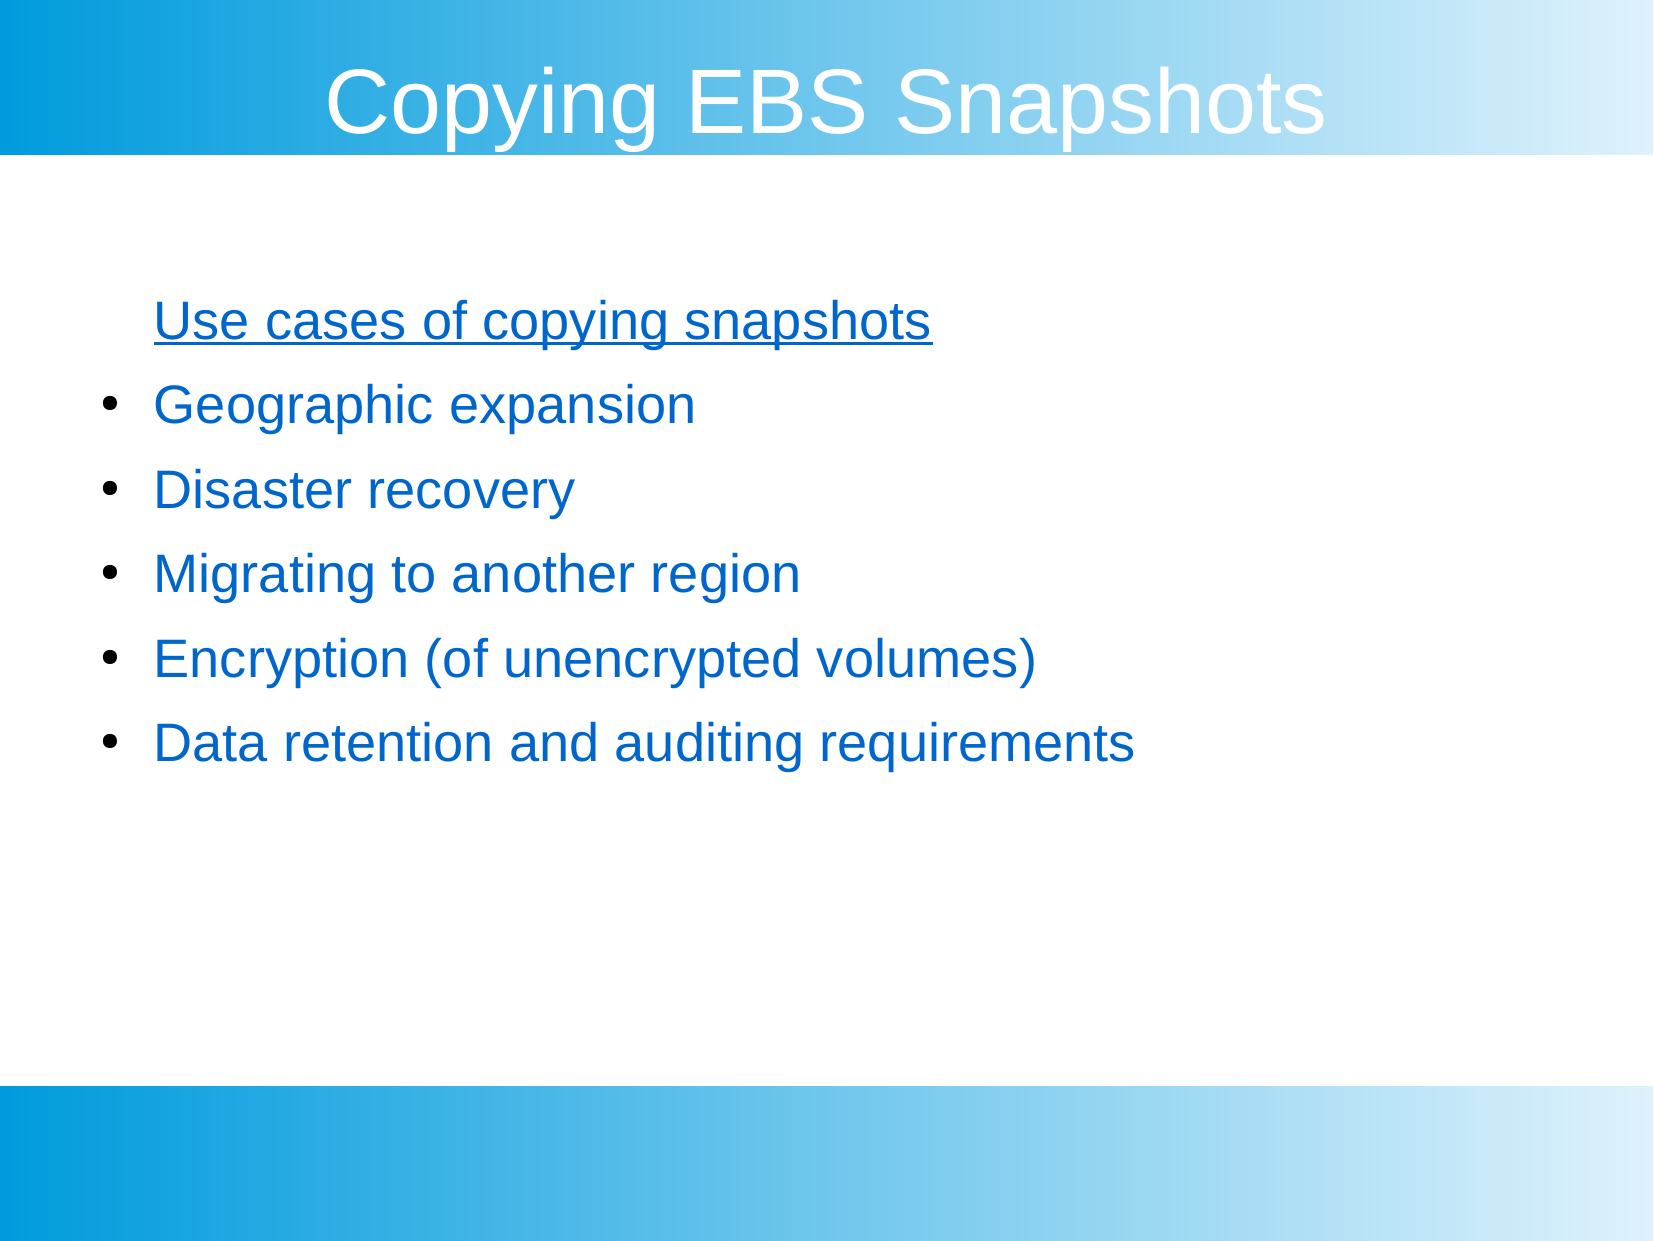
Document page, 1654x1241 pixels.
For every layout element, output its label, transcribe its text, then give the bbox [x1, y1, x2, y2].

list Use cases of copying snapshots Geographic expansion Disaster recovery Migrating to another region Encryption (of unencrypted volumes) Data retention and auditing requirements [82, 290, 1571, 1010]
title Copying EBS Snapshots [82, 49, 1571, 155]
